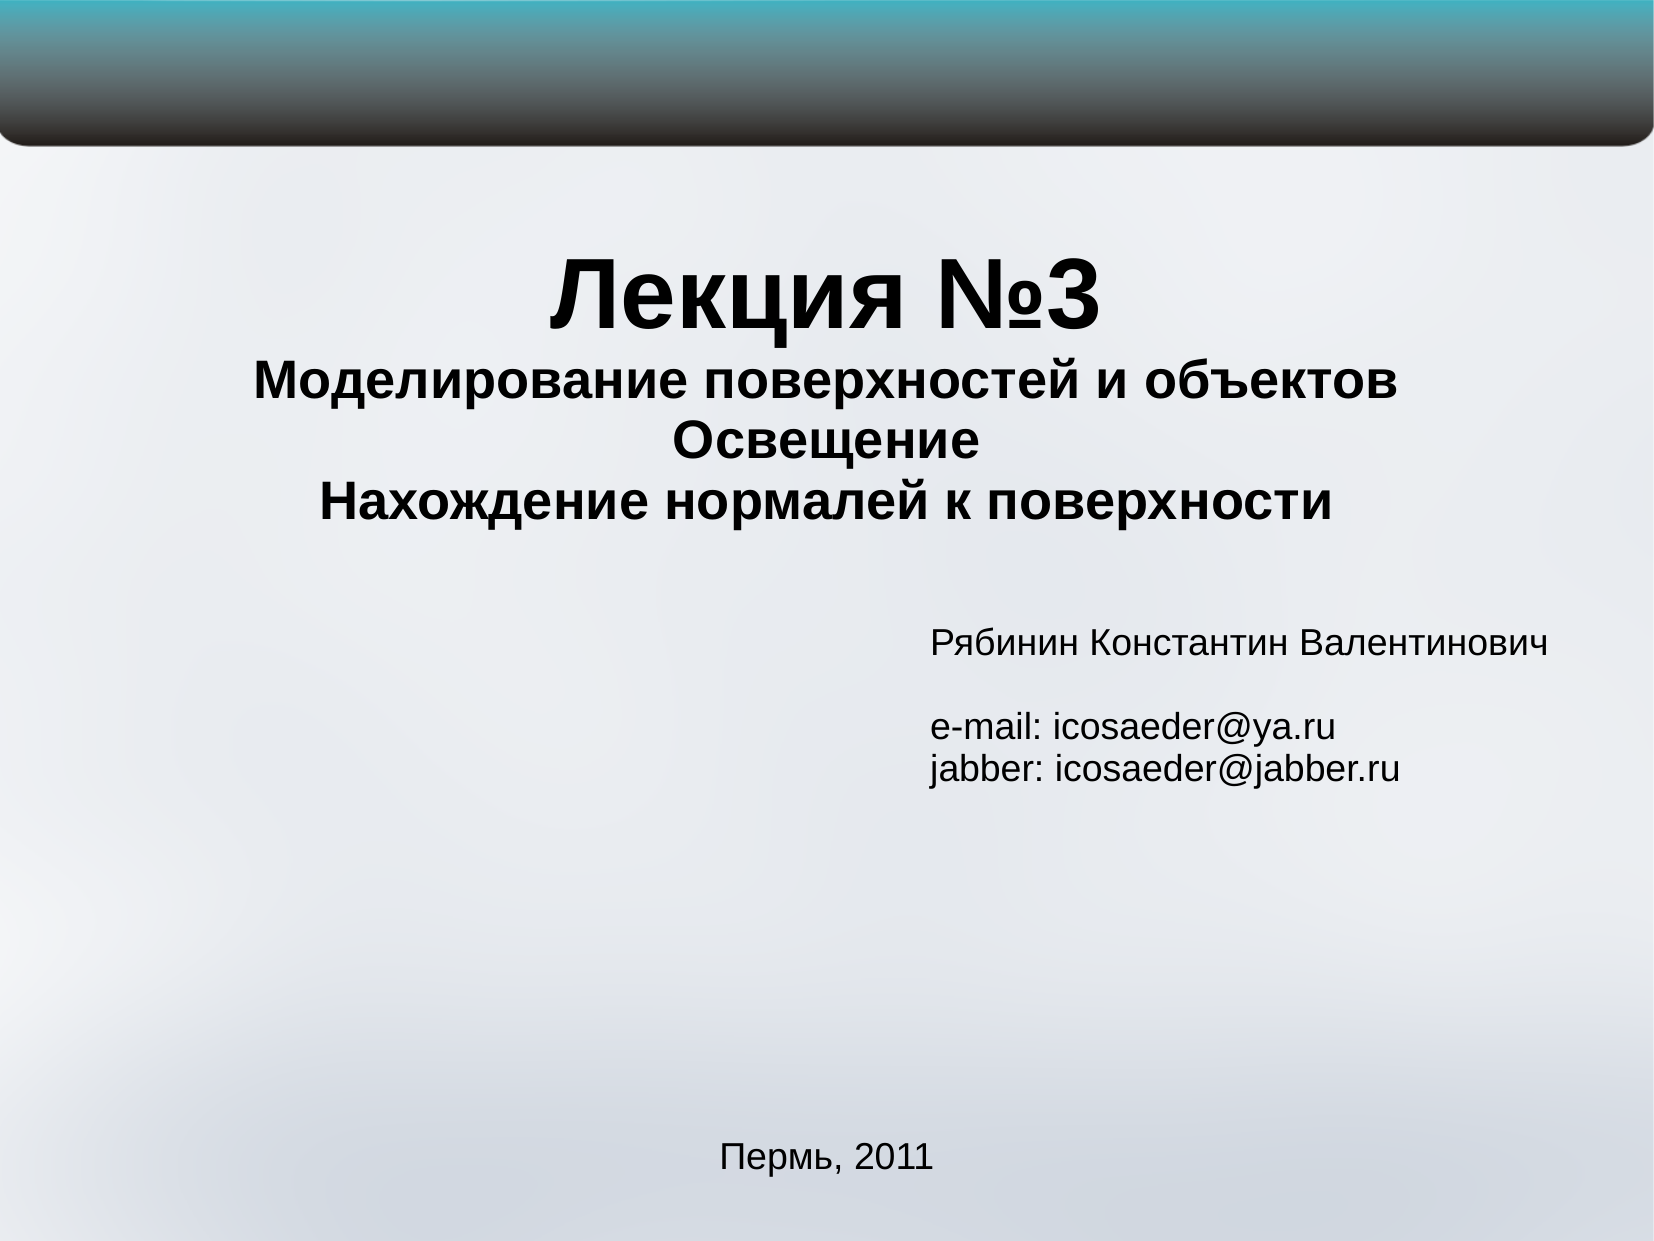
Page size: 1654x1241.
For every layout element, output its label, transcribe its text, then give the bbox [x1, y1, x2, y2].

text_box Пермь, 2011 [590, 1127, 1063, 1185]
picture [0, 0, 1654, 1241]
text_box Лекция №3 Моделирование поверхностей и объектов Освещение Нахождение нормалей к поверхности [147, 230, 1506, 539]
text_box Рябинин Константин Валентинович e-mail: icosaeder@ya.ru jabber: icosaeder@jabber.ru [915, 614, 1595, 797]
